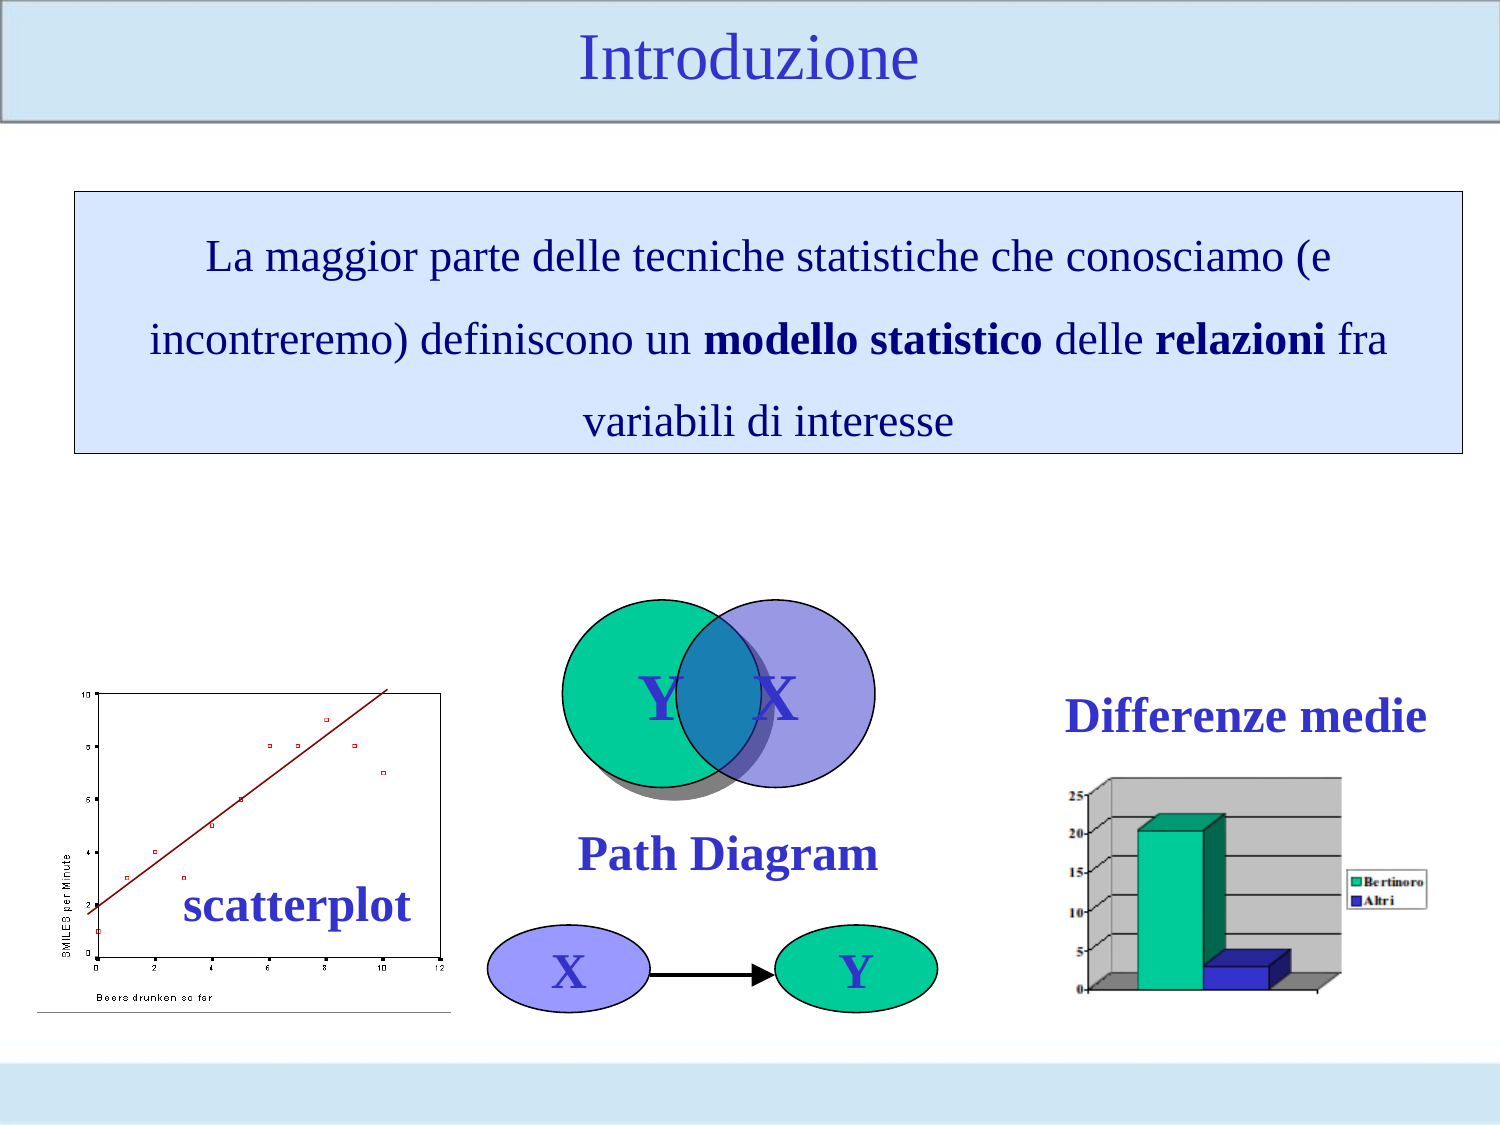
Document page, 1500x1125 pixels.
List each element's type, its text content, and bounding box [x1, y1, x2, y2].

picture [0, 0, 1500, 1125]
text_box X [676, 599, 875, 788]
text_box scatterplot [168, 864, 427, 940]
title Introduzione [112, 0, 1388, 147]
text_box Path Diagram [562, 812, 894, 888]
text_box Y [774, 924, 938, 1013]
text_box Differenze medie [1050, 674, 1443, 751]
text_box La maggior parte delle tecniche statistiche che conosciamo (e incontreremo) definiscono un modello statistico delle relazioni fra variabili di interesse [74, 191, 1463, 454]
text_box X [487, 924, 651, 1013]
text_box Y [562, 599, 719, 788]
